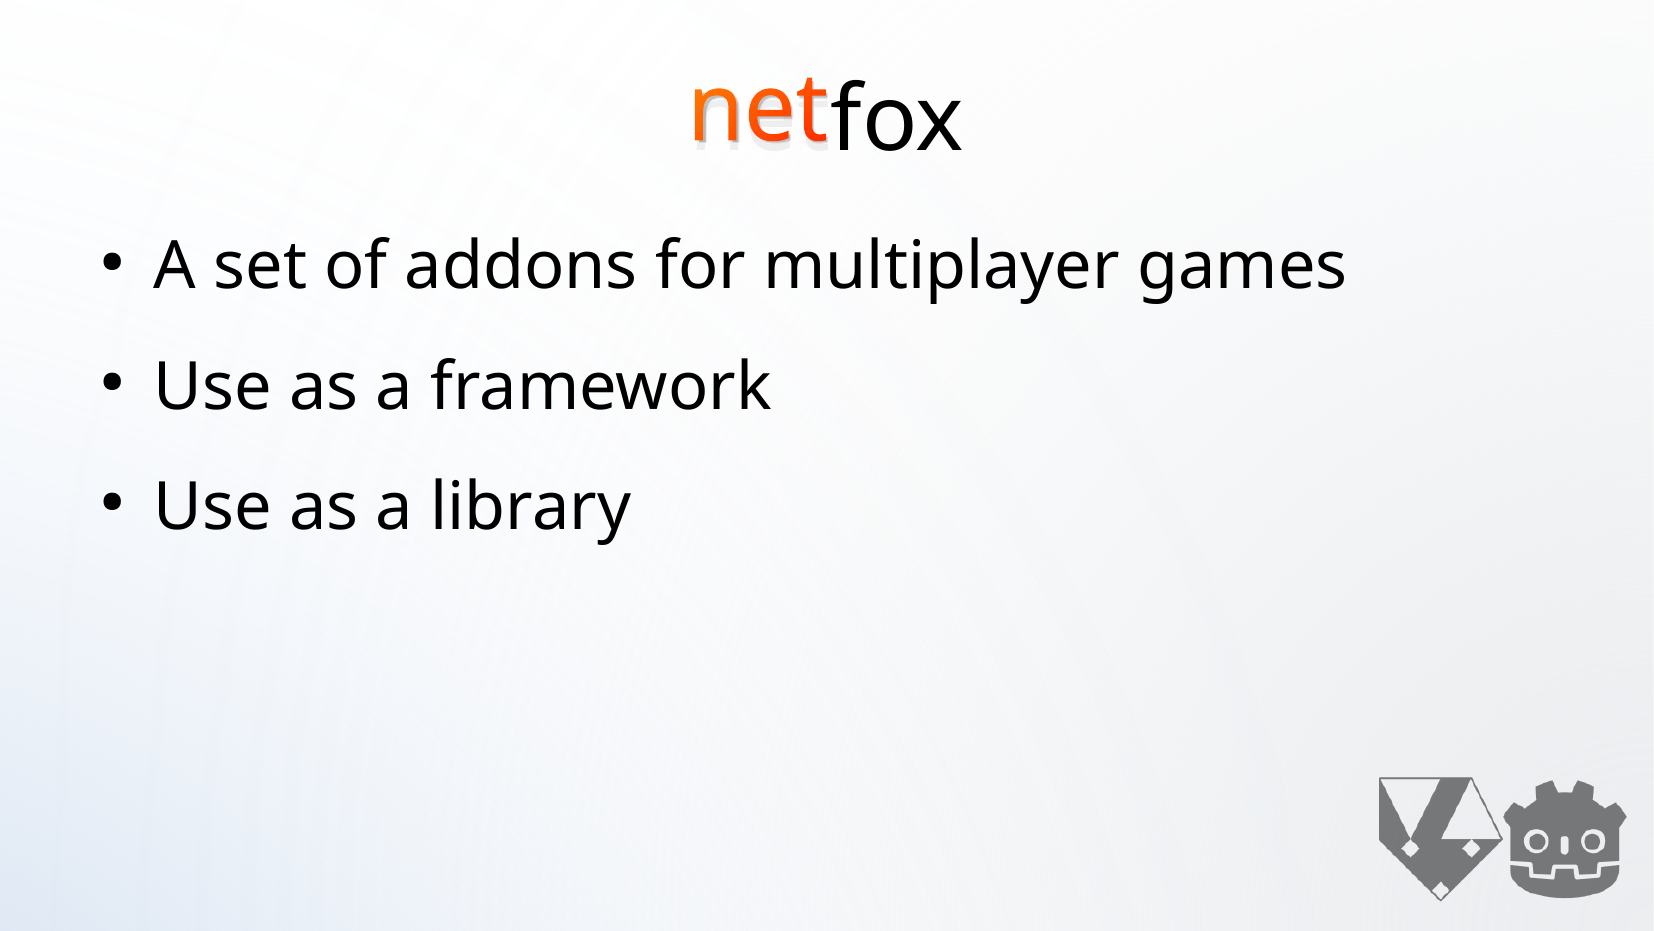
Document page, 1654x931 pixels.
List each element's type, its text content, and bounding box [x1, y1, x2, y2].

text_box net [797, 77, 827, 142]
picture [0, 0, 1654, 931]
title netfox [82, 37, 1571, 193]
text_box net [748, 88, 791, 142]
list A set of addons for multiplayer games Use as a framework Use as a library [82, 217, 1571, 758]
text_box net [694, 88, 737, 141]
